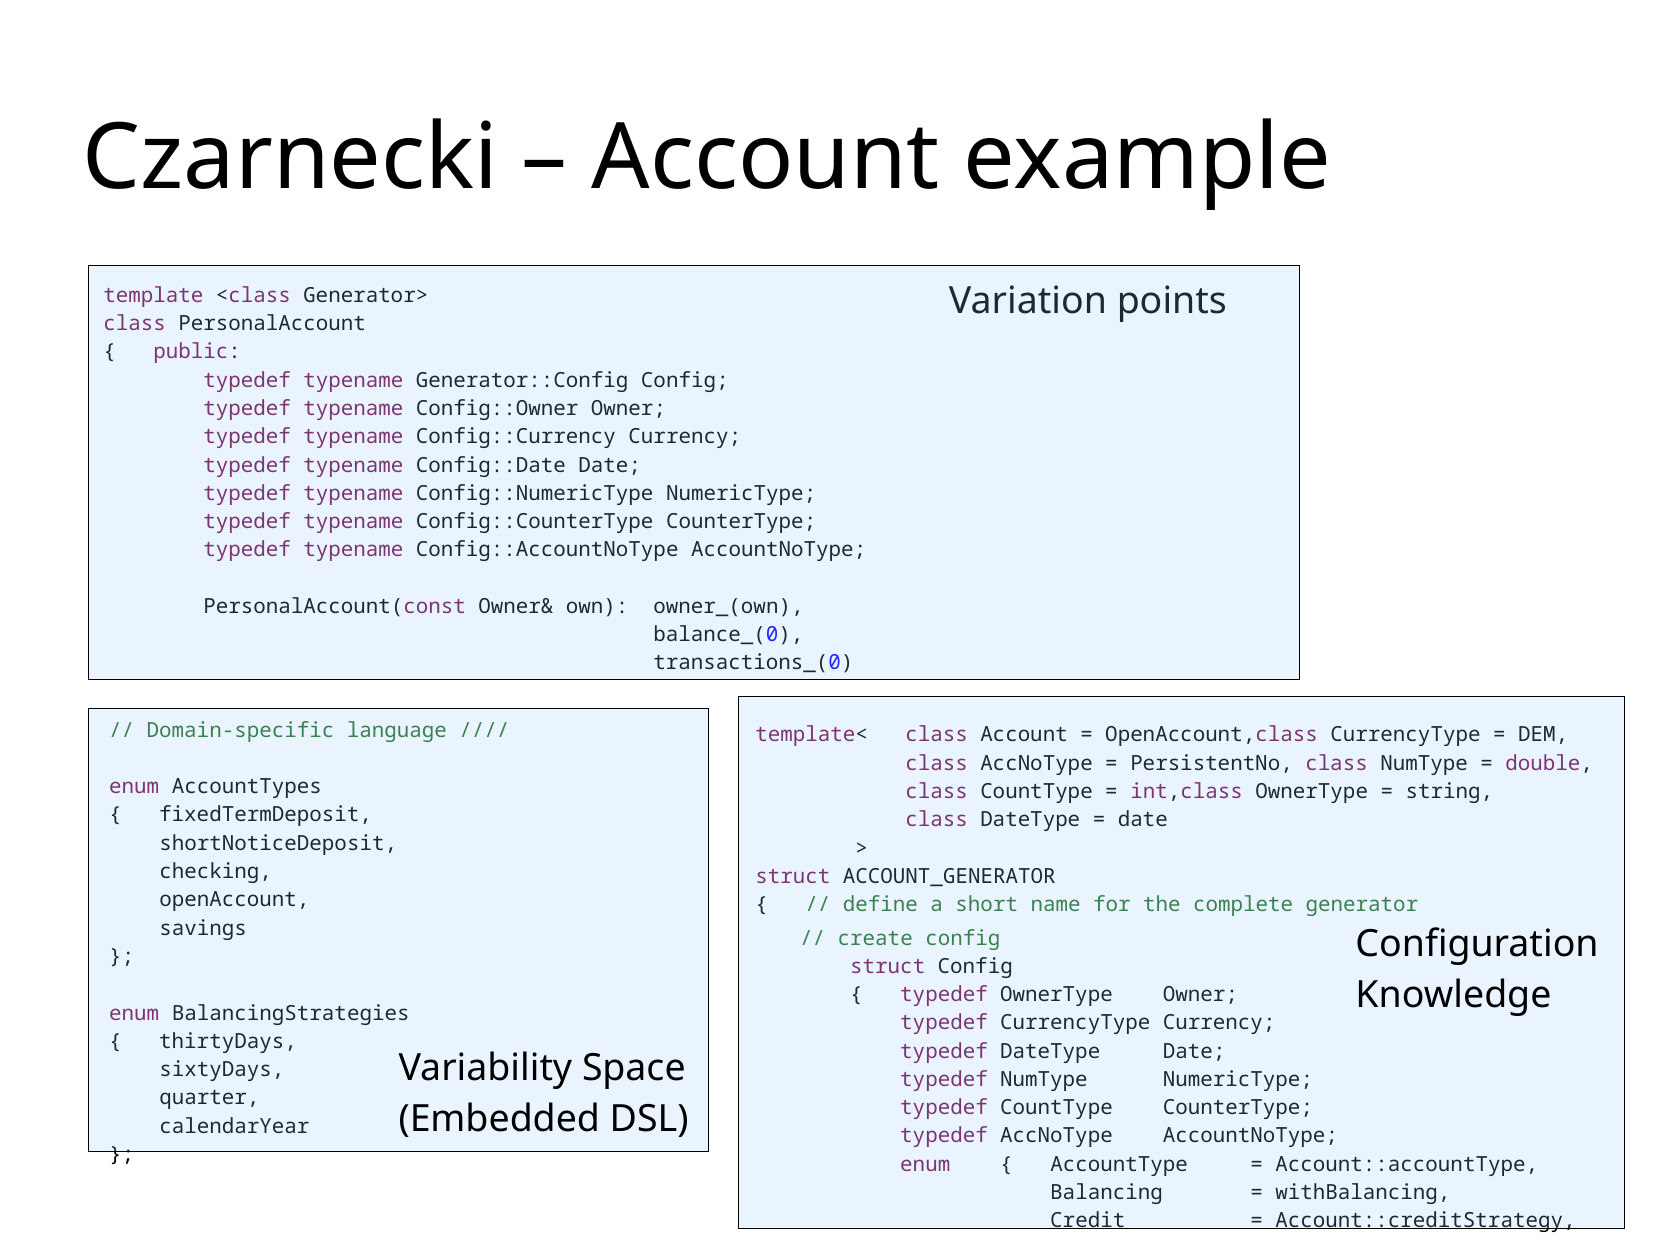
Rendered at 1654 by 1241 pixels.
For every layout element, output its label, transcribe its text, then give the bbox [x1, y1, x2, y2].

title Czarnecki – Account example [82, 49, 1571, 257]
text_box [88, 265, 1300, 680]
text_box [738, 696, 1625, 1229]
text_box // Domain-specific language //// enum AccountTypes { fixedTermDeposit, shortNoticeDeposit, checking, openAccount, savings }; enum BalancingStrategies { thirtyDays, sixtyDays, quarter, calendarYear }; [94, 680, 912, 1141]
text_box Configuration Knowledge [1340, 909, 1618, 1030]
text_box [88, 708, 709, 1152]
text_box Variability Space (Embedded DSL) [383, 1033, 712, 1154]
